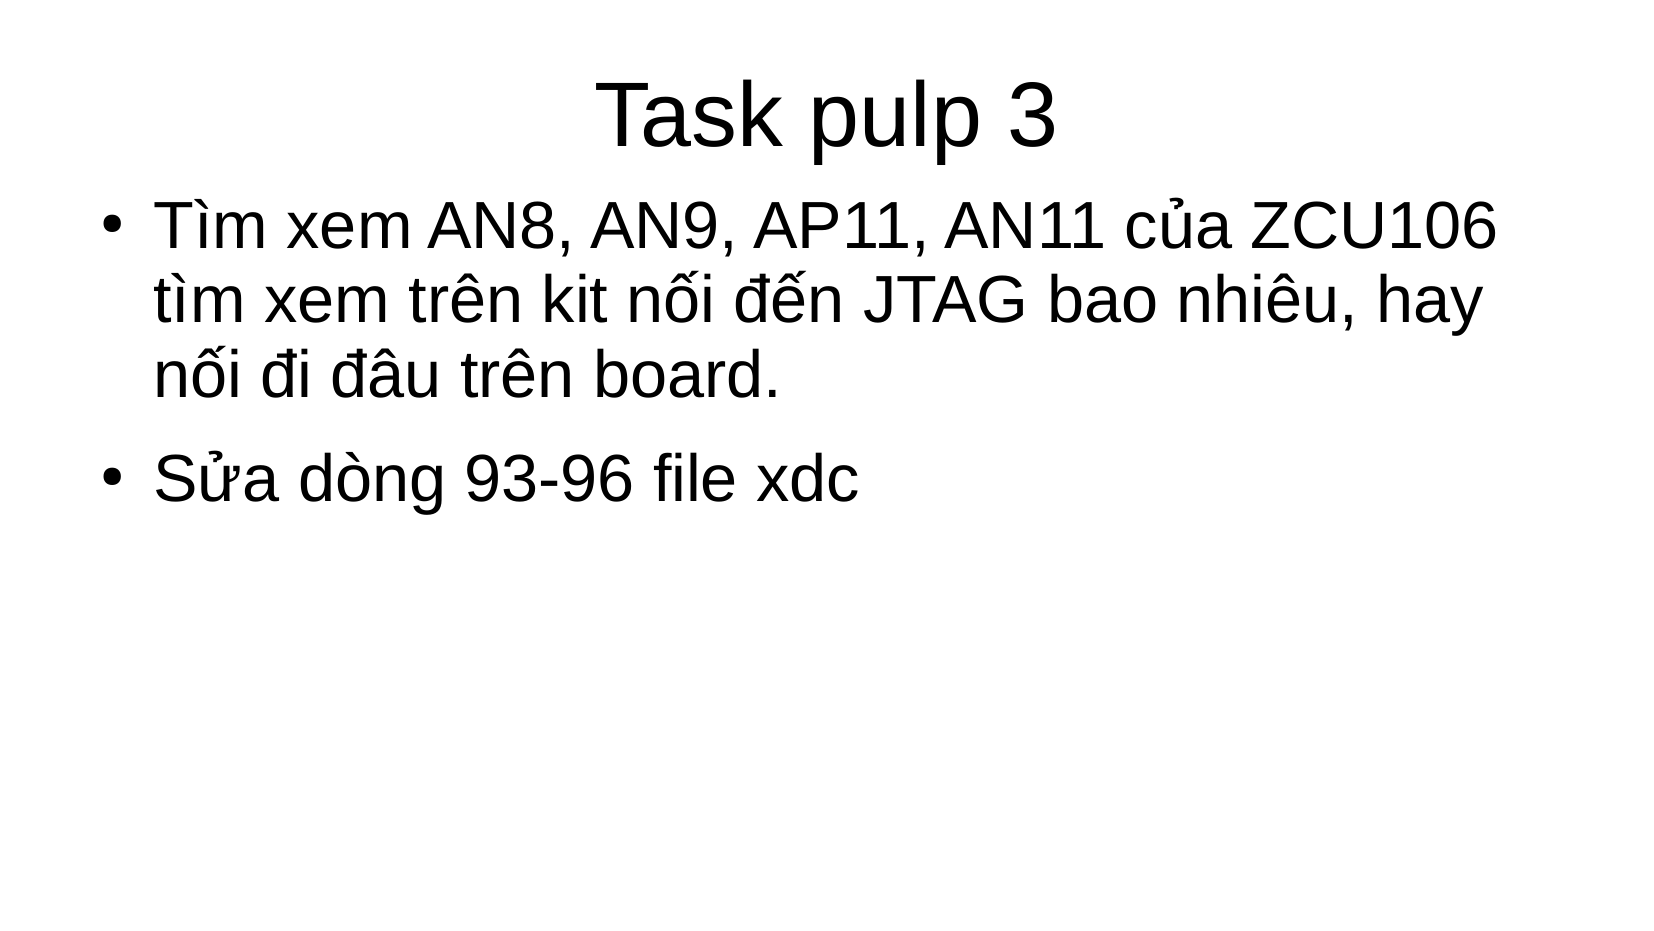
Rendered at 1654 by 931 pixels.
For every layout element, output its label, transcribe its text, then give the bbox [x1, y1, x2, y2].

title Task pulp 3 [82, 37, 1571, 187]
list Tìm xem AN8, AN9, AP11, AN11 của ZCU106 tìm xem trên kit nối đến JTAG bao nhiêu, hay nối đi đâu trên board. Sửa dòng 93-96 file xdc [82, 187, 1571, 871]
